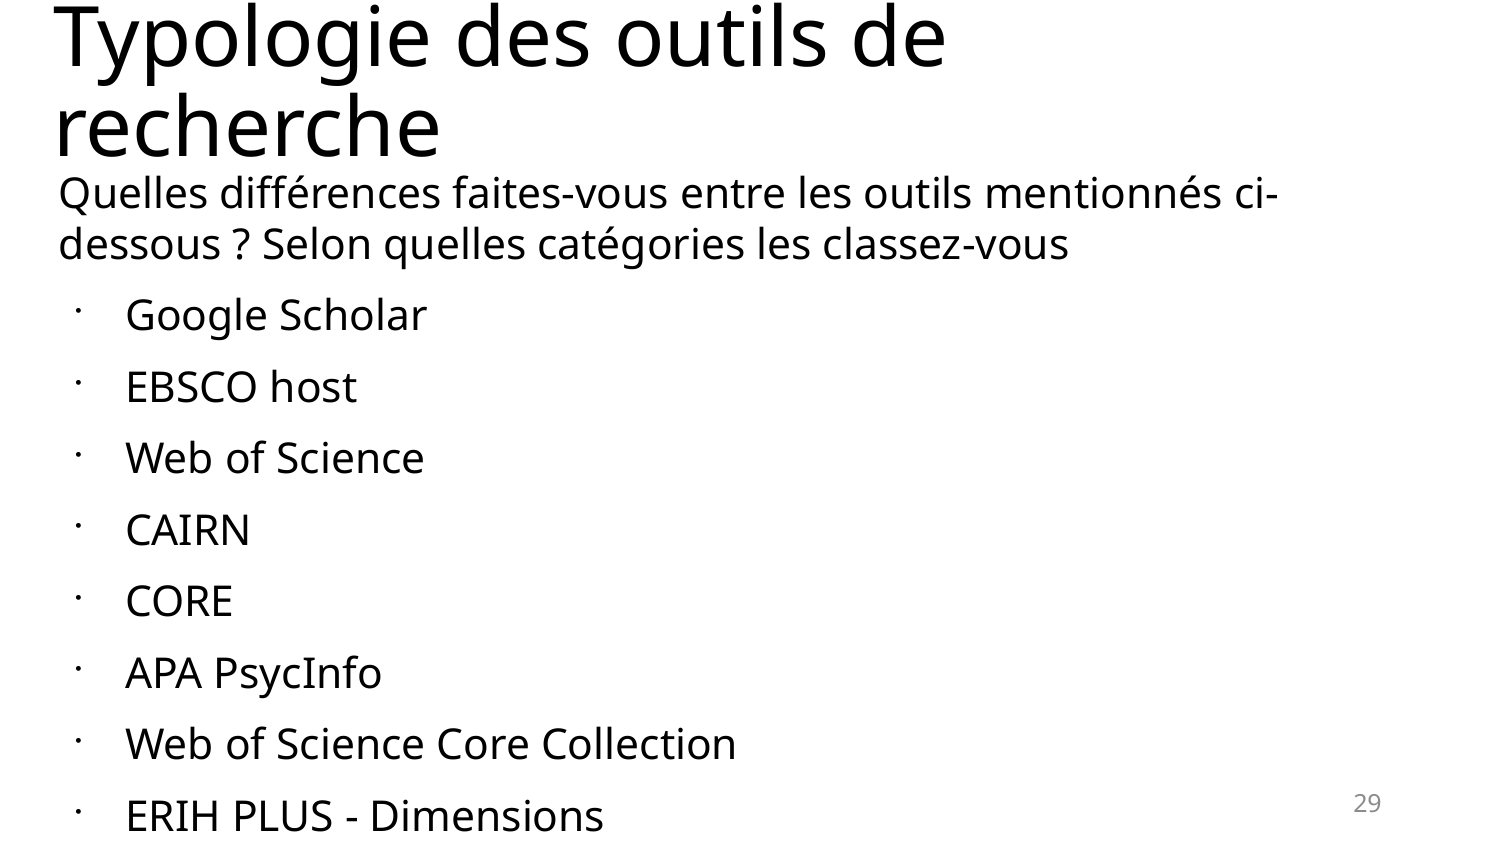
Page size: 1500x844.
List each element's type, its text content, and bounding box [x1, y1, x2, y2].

list Quelles différences faites-vous entre les outils mentionnés ci-dessous ? Selon quelles catégories les classez-vous Google Scholar EBSCO host Web of Science CAIRN CORE APA PsycInfo Web of Science Core Collection ERIH PLUS - Dimensions [58, 165, 1471, 844]
title Typologie des outils de recherche [38, 2, 1333, 166]
